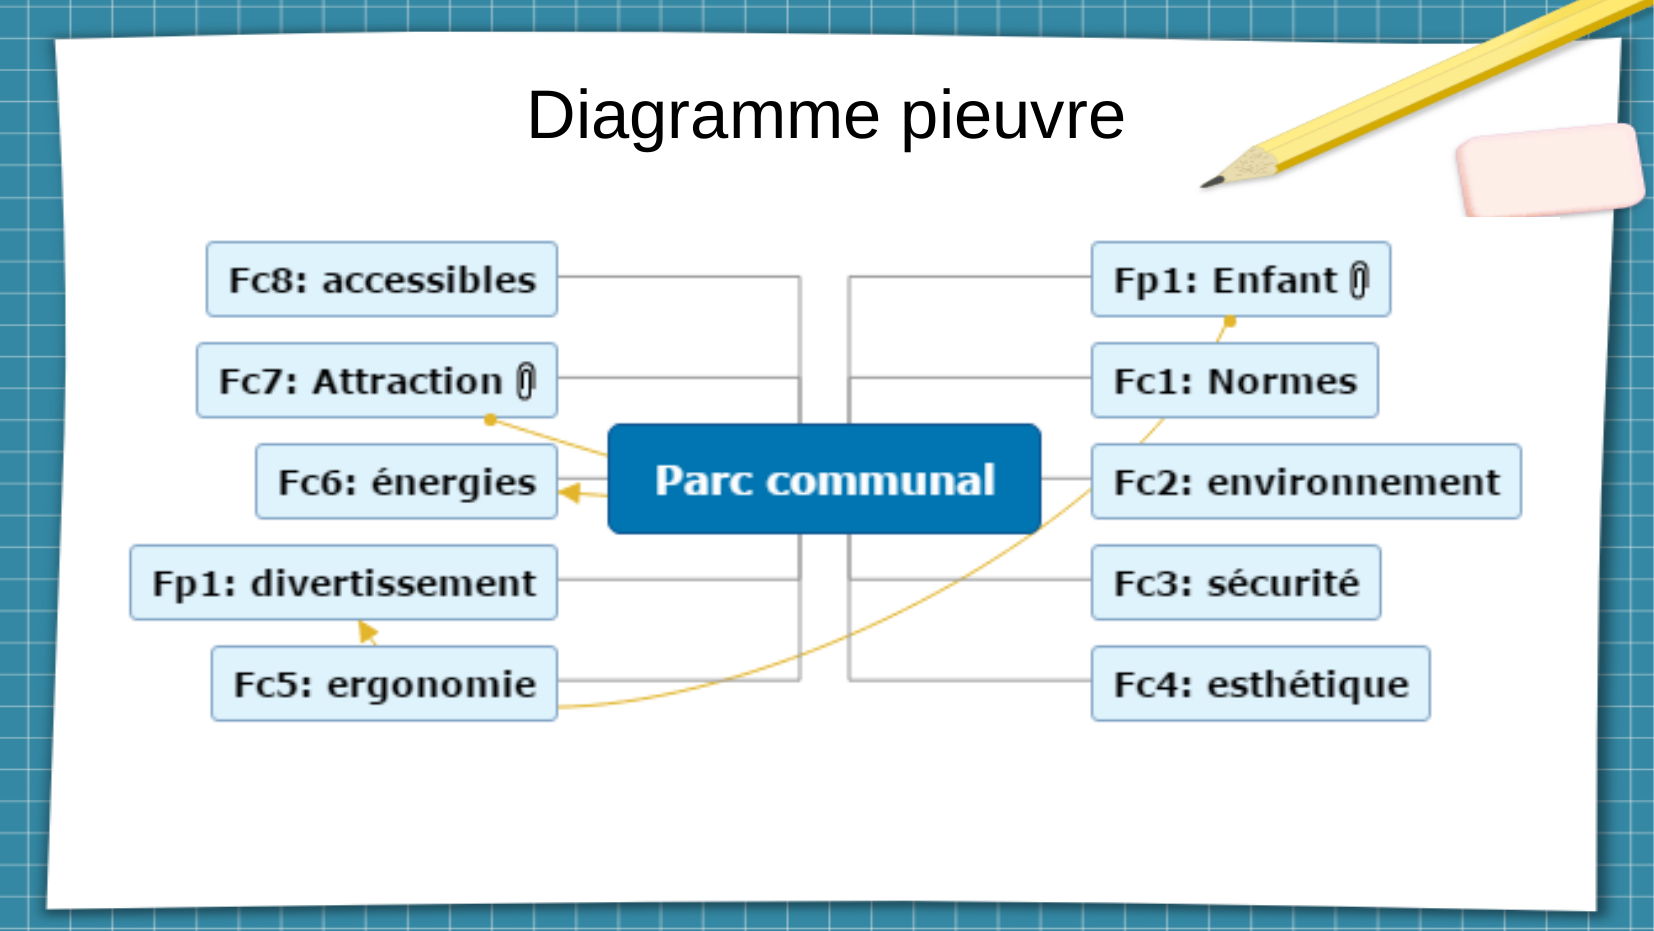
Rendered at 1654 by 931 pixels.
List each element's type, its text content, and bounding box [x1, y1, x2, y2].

title Diagramme pieuvre [82, 37, 1571, 193]
picture [0, 0, 1654, 931]
